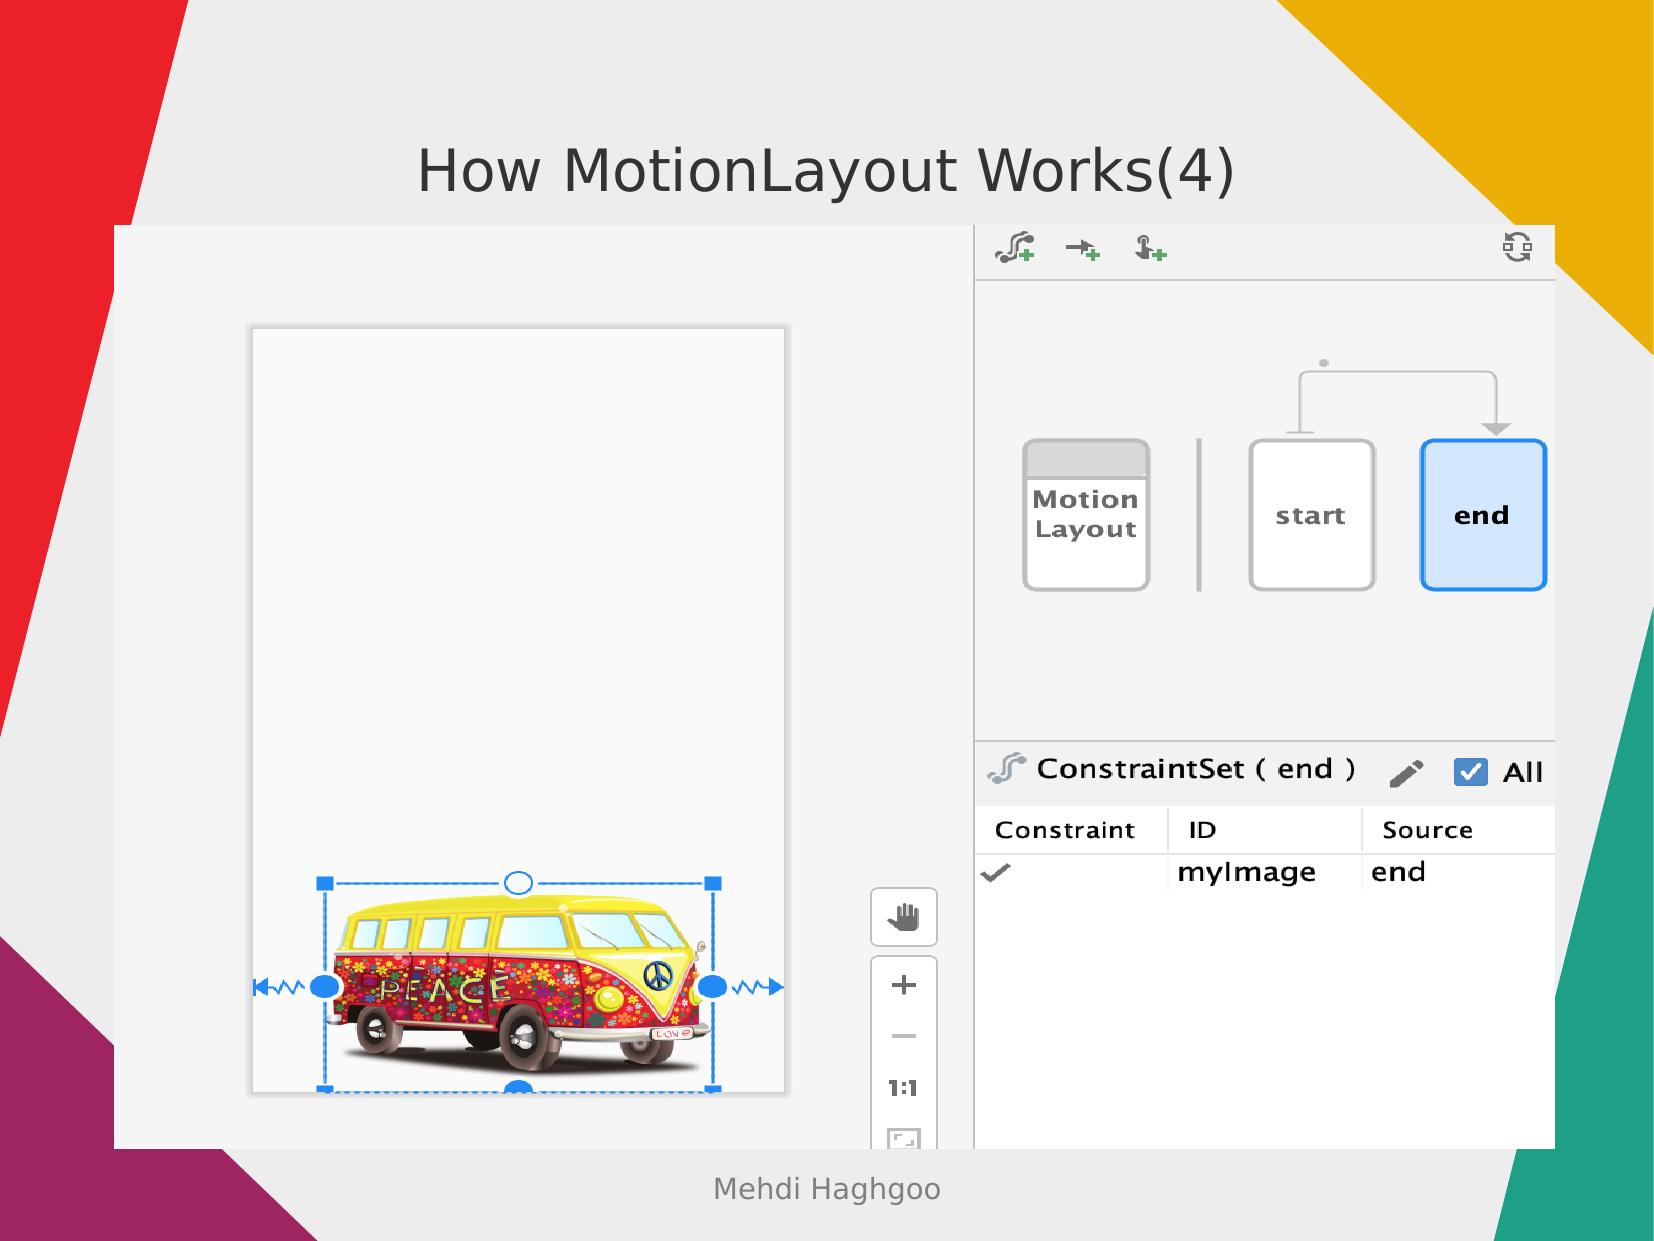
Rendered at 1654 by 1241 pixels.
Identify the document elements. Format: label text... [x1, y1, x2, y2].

picture [114, 225, 1555, 1149]
title How MotionLayout Works(4) [114, 73, 1539, 225]
